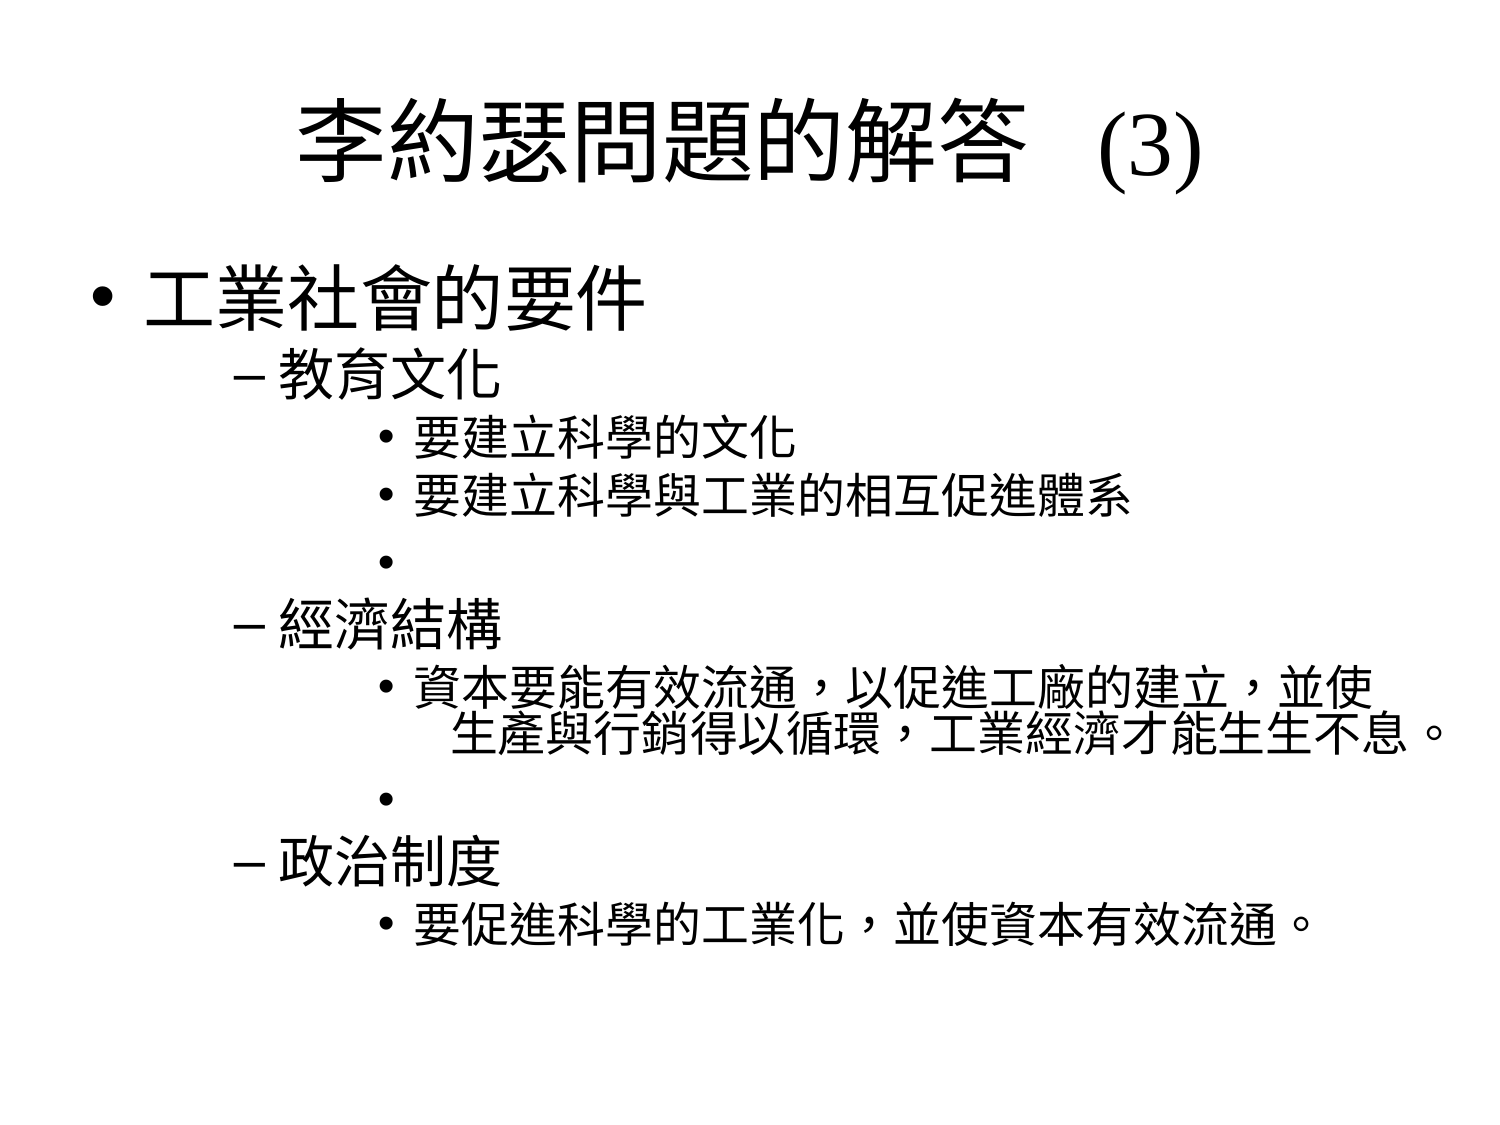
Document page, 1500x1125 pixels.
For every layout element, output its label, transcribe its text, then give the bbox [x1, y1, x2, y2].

list 工業社會的要件 教育文化 要建立科學的文化 要建立科學與工業的相互促進體系 經濟結構 資本要能有效流通，以促進工廠的建立，並使生產與行銷得以循環，工業經濟才能生生不息。 政治制度 要促進科學的工業化，並使資本有效流通。 [75, 262, 1426, 1005]
title 李約瑟問題的解答 (3) [75, 45, 1426, 233]
